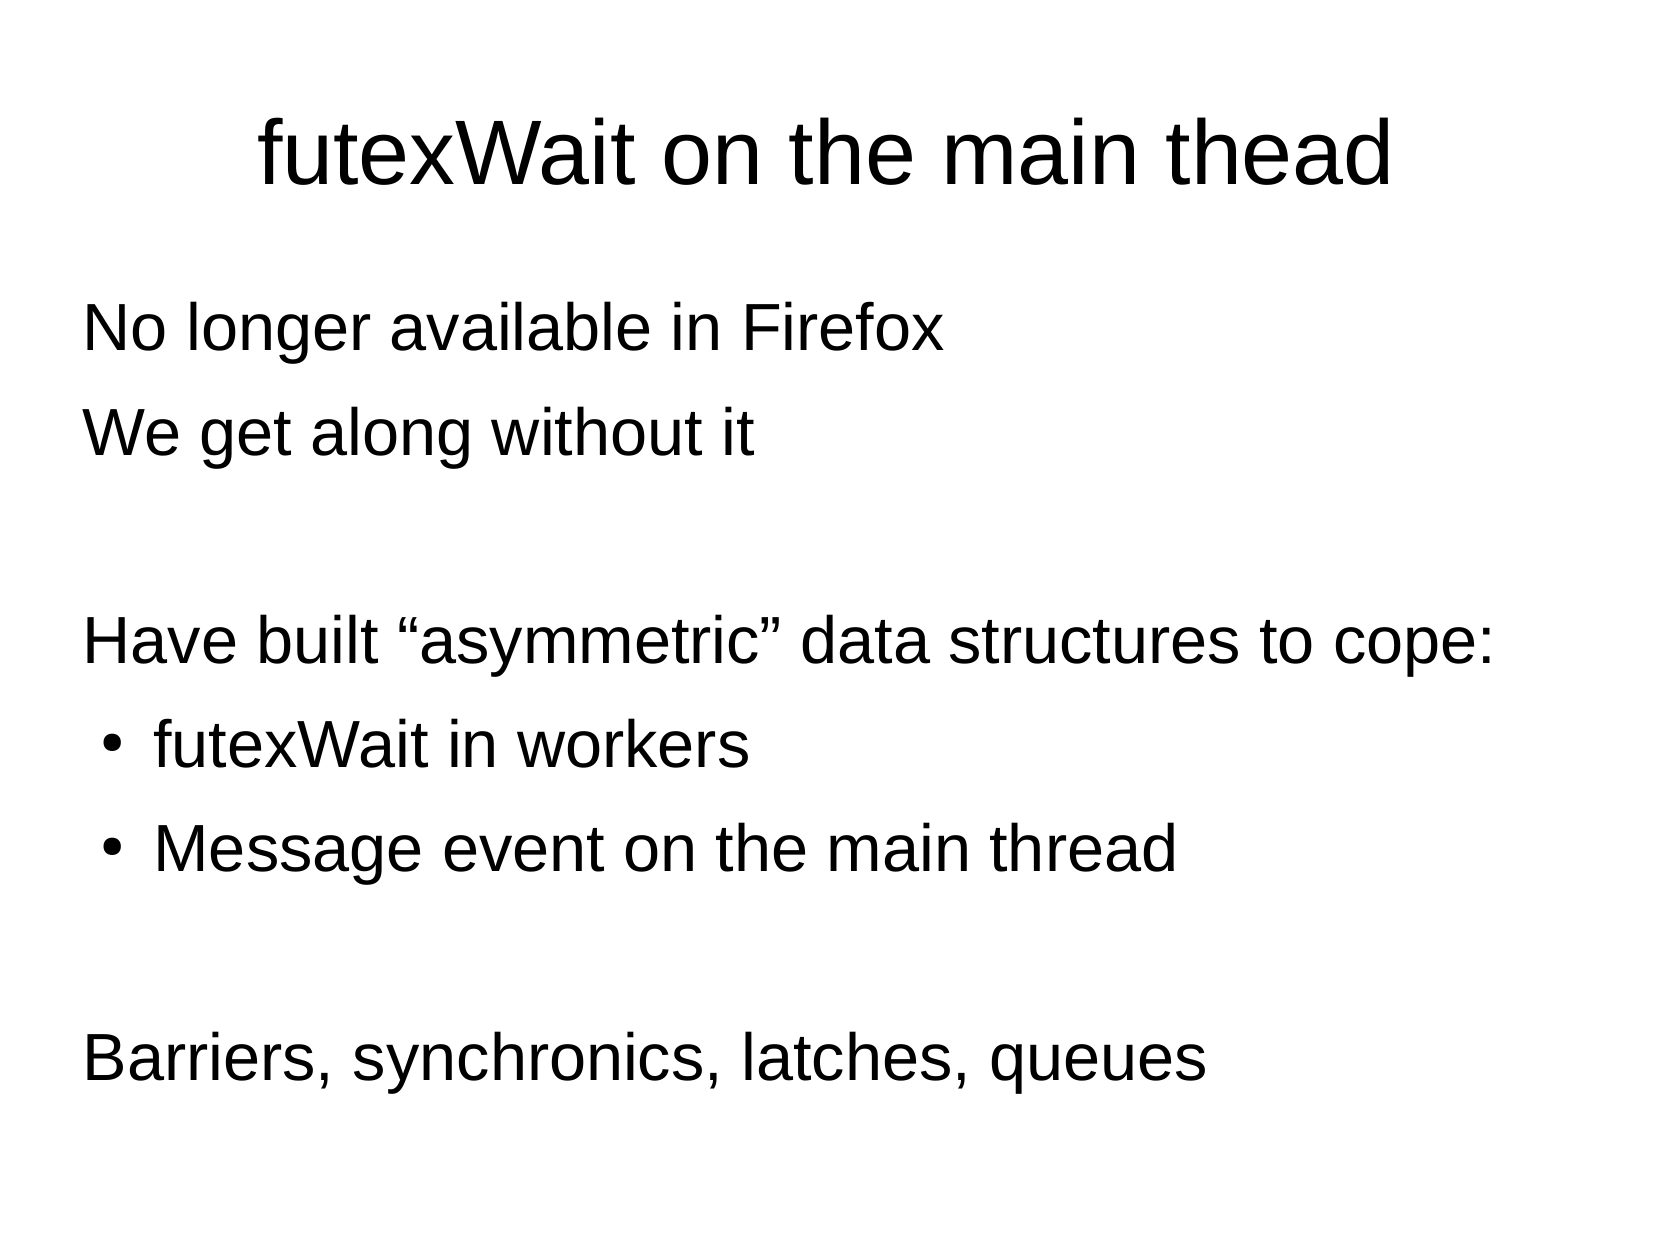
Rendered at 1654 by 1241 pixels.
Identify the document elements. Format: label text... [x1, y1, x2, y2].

list No longer available in Firefox We get along without it Have built “asymmetric” data structures to cope: futexWait in workers Message event on the main thread Barriers, synchronics, latches, queues [82, 290, 1571, 1093]
title futexWait on the main thead [82, 49, 1571, 257]
